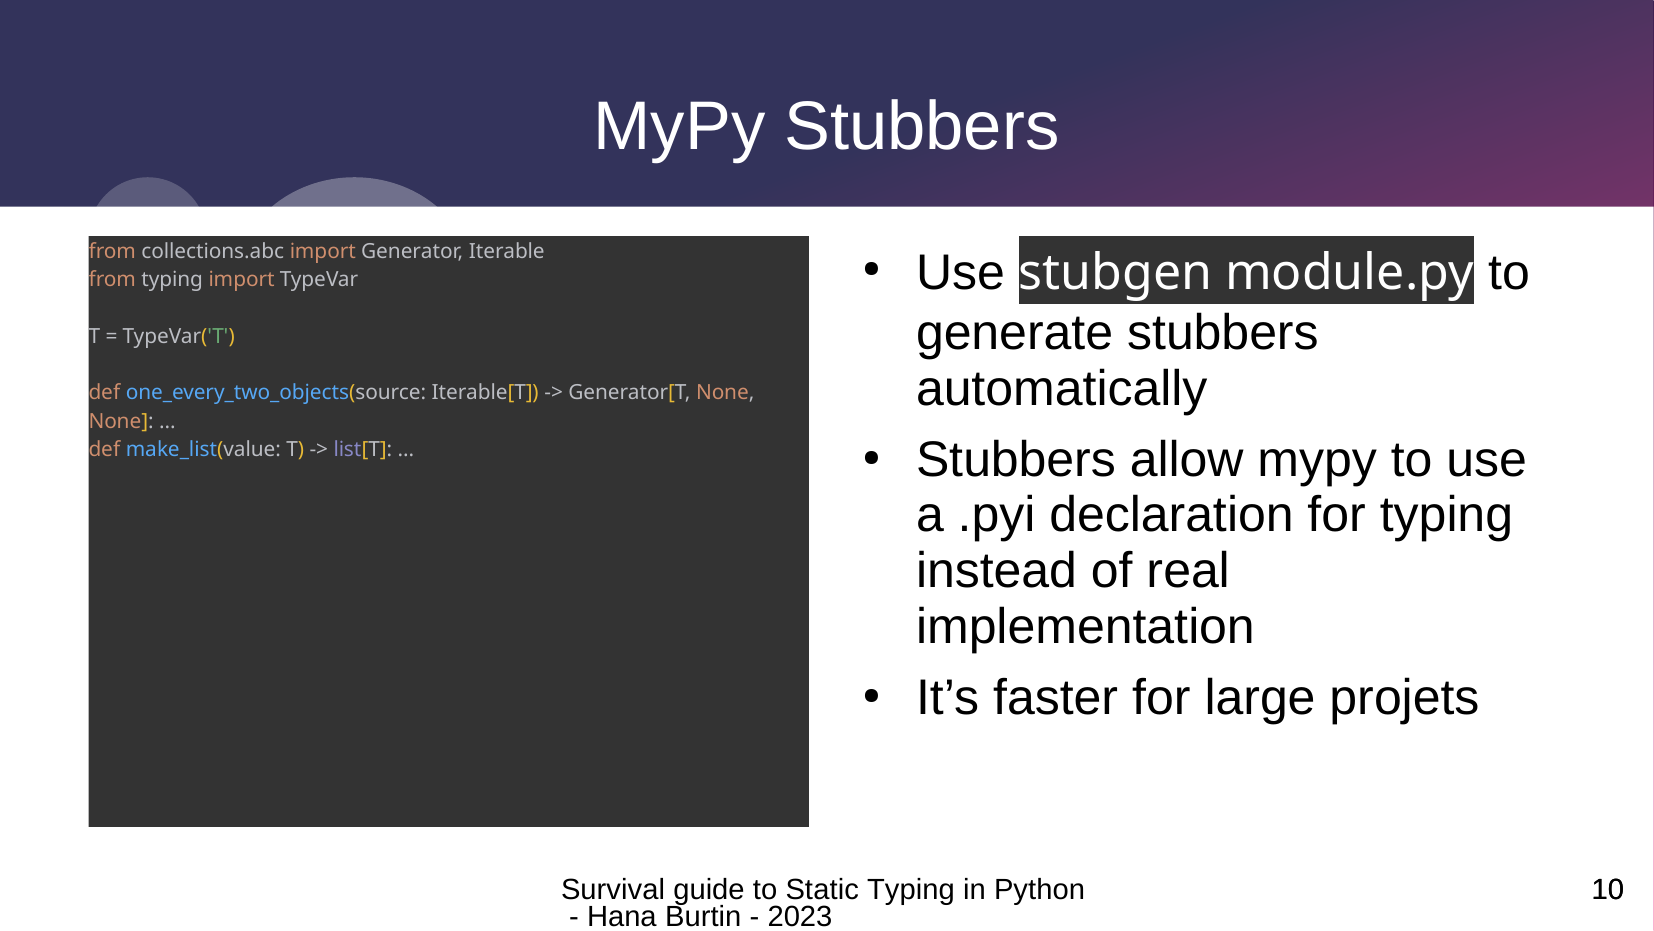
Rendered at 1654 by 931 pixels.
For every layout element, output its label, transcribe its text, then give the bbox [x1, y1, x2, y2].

list Use stubgen module.py to generate stubbers automatically Stubbers allow mypy to use a .pyi declaration for typing instead of real implementation It’s faster for large projets [845, 236, 1566, 827]
title MyPy Stubbers [88, 44, 1565, 207]
list from collections.abc import Generator, Iterable from typing import TypeVar T = TypeVar('T') def one_every_two_objects(source: Iterable[T]) -> Generator[T, None, None]: ... def make_list(value: T) -> list[T]: ... [88, 236, 809, 827]
